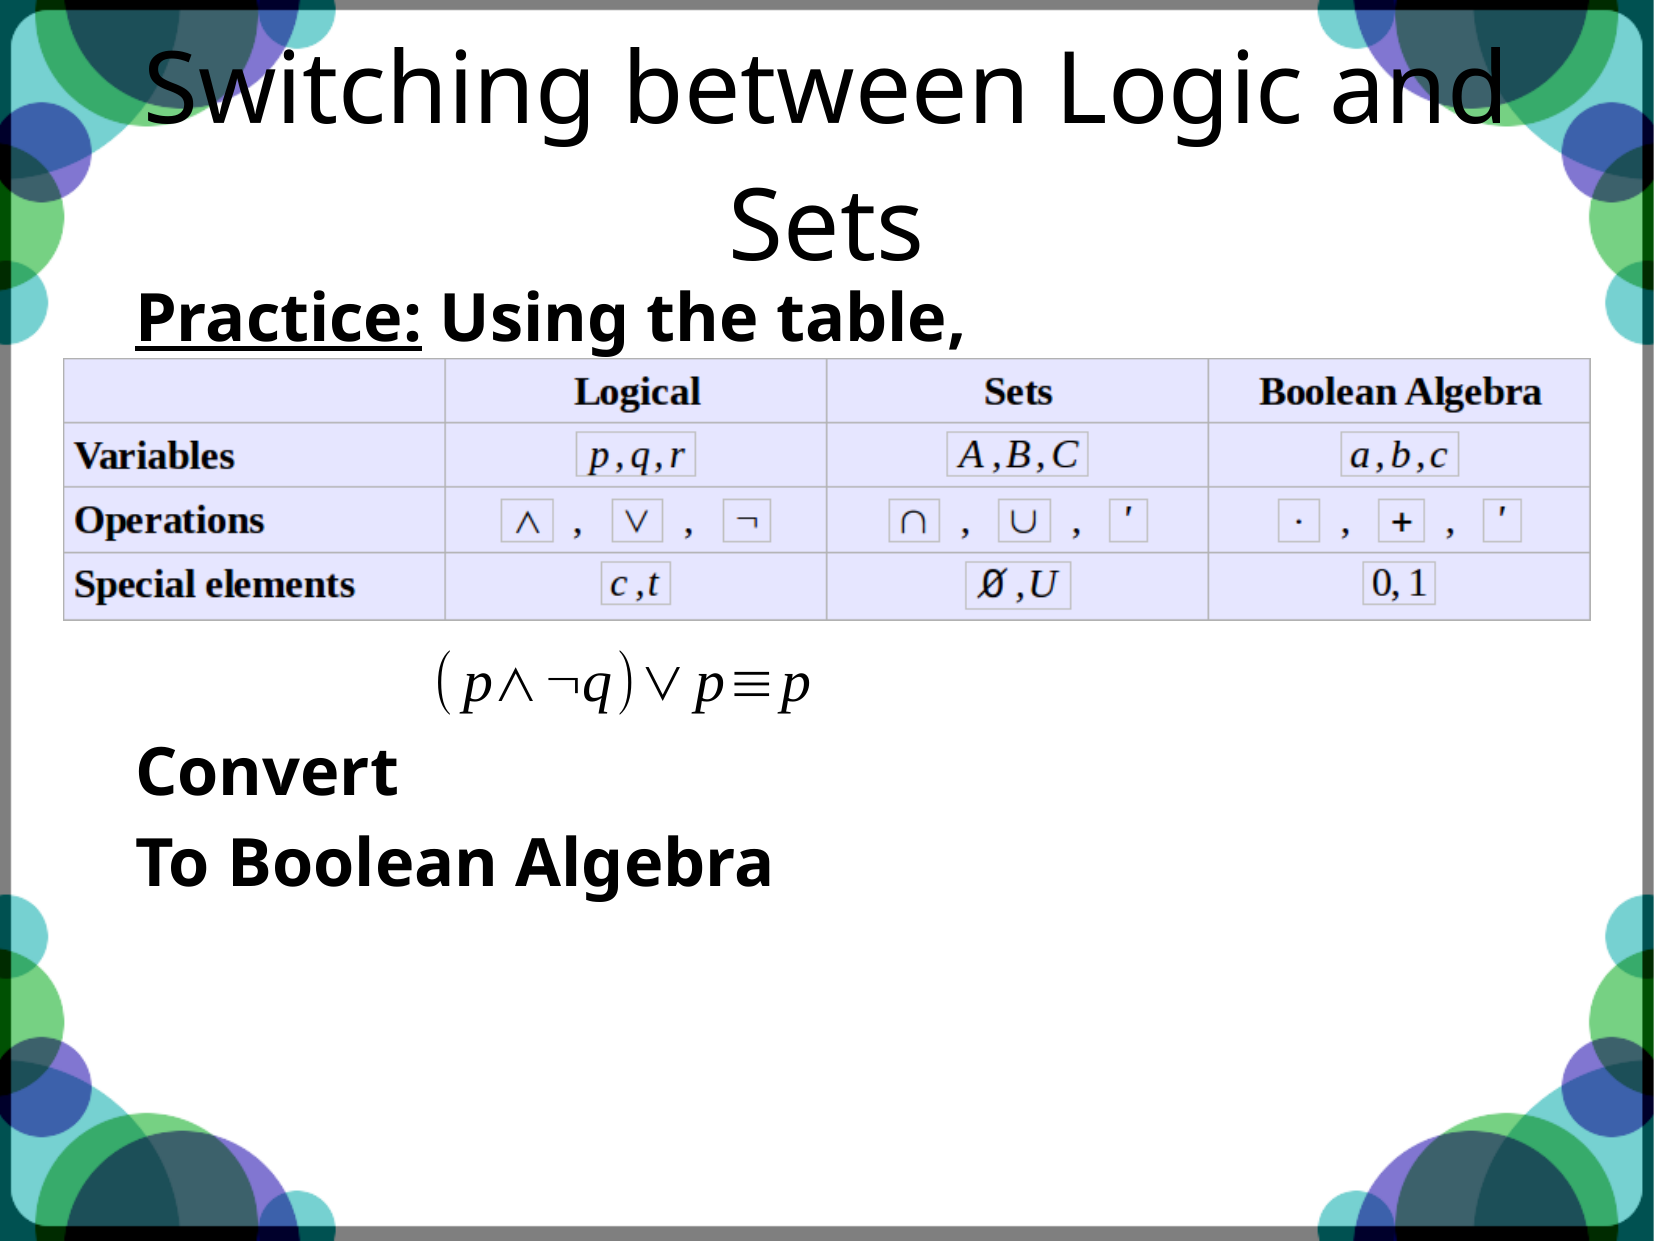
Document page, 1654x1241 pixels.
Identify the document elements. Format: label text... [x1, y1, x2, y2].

picture [0, 0, 1654, 1241]
title Switching between Logic and Sets [82, 49, 1571, 257]
text_box Practice: Using the table, Convert To Boolean Algebra [135, 621, 1531, 943]
text_box Practice: Using the table, Convert To Boolean Algebra [135, 270, 1531, 358]
chart [418, 645, 829, 717]
